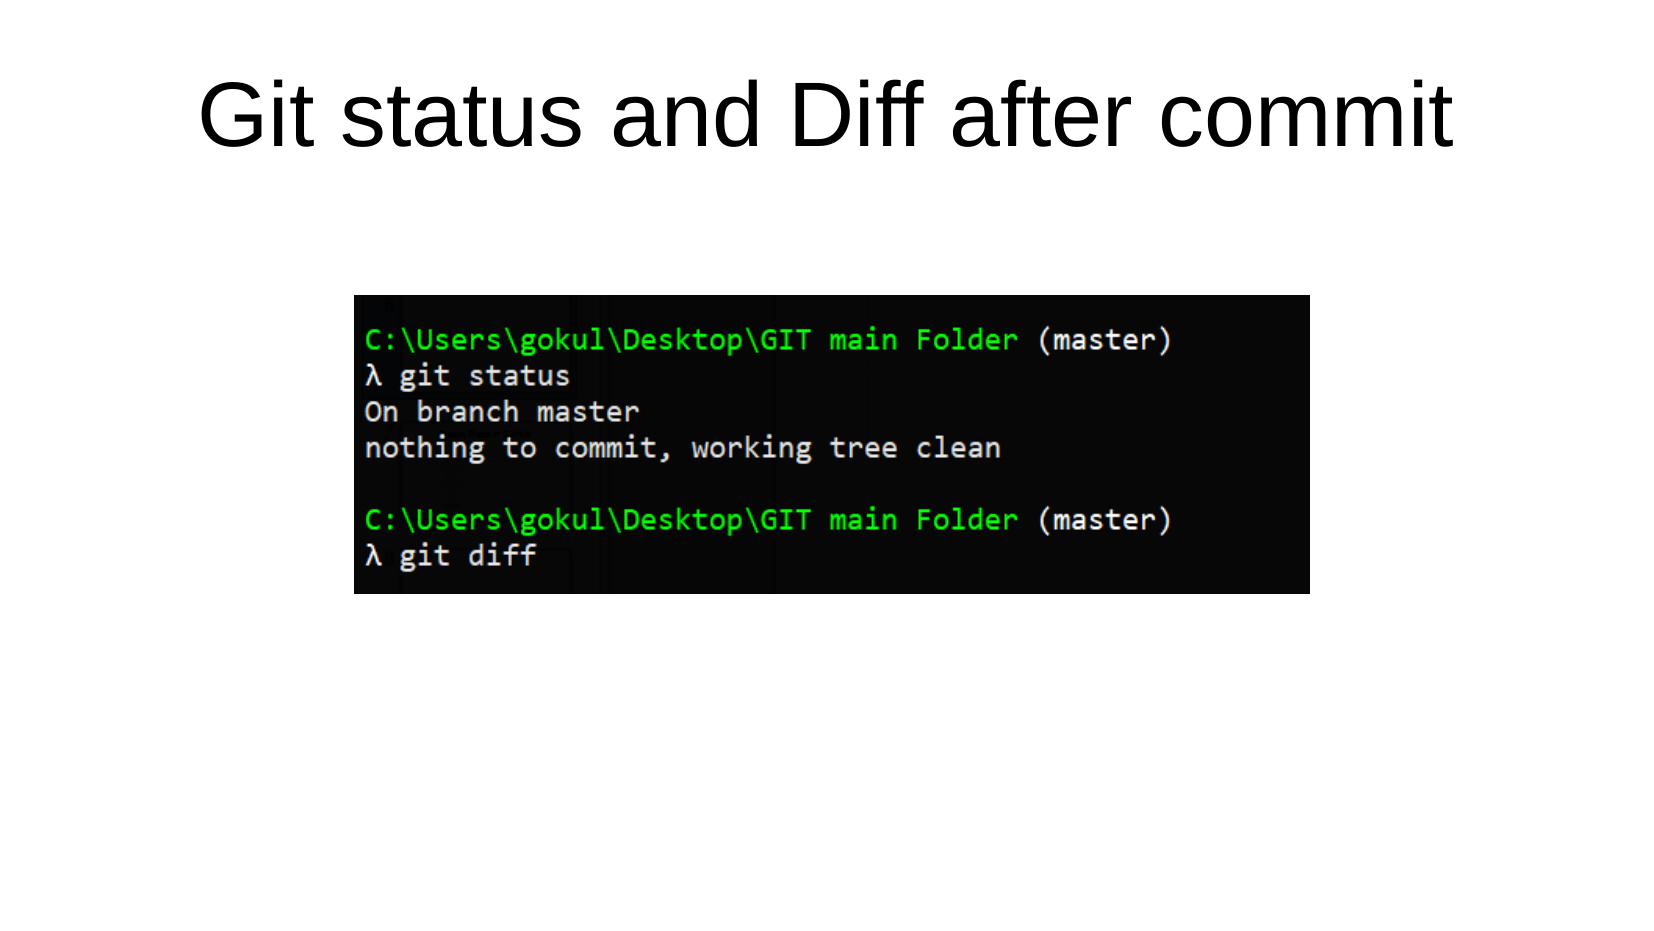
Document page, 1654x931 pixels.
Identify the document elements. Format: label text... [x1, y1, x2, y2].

picture [354, 295, 1310, 594]
title Git status and Diff after commit [82, 37, 1571, 193]
